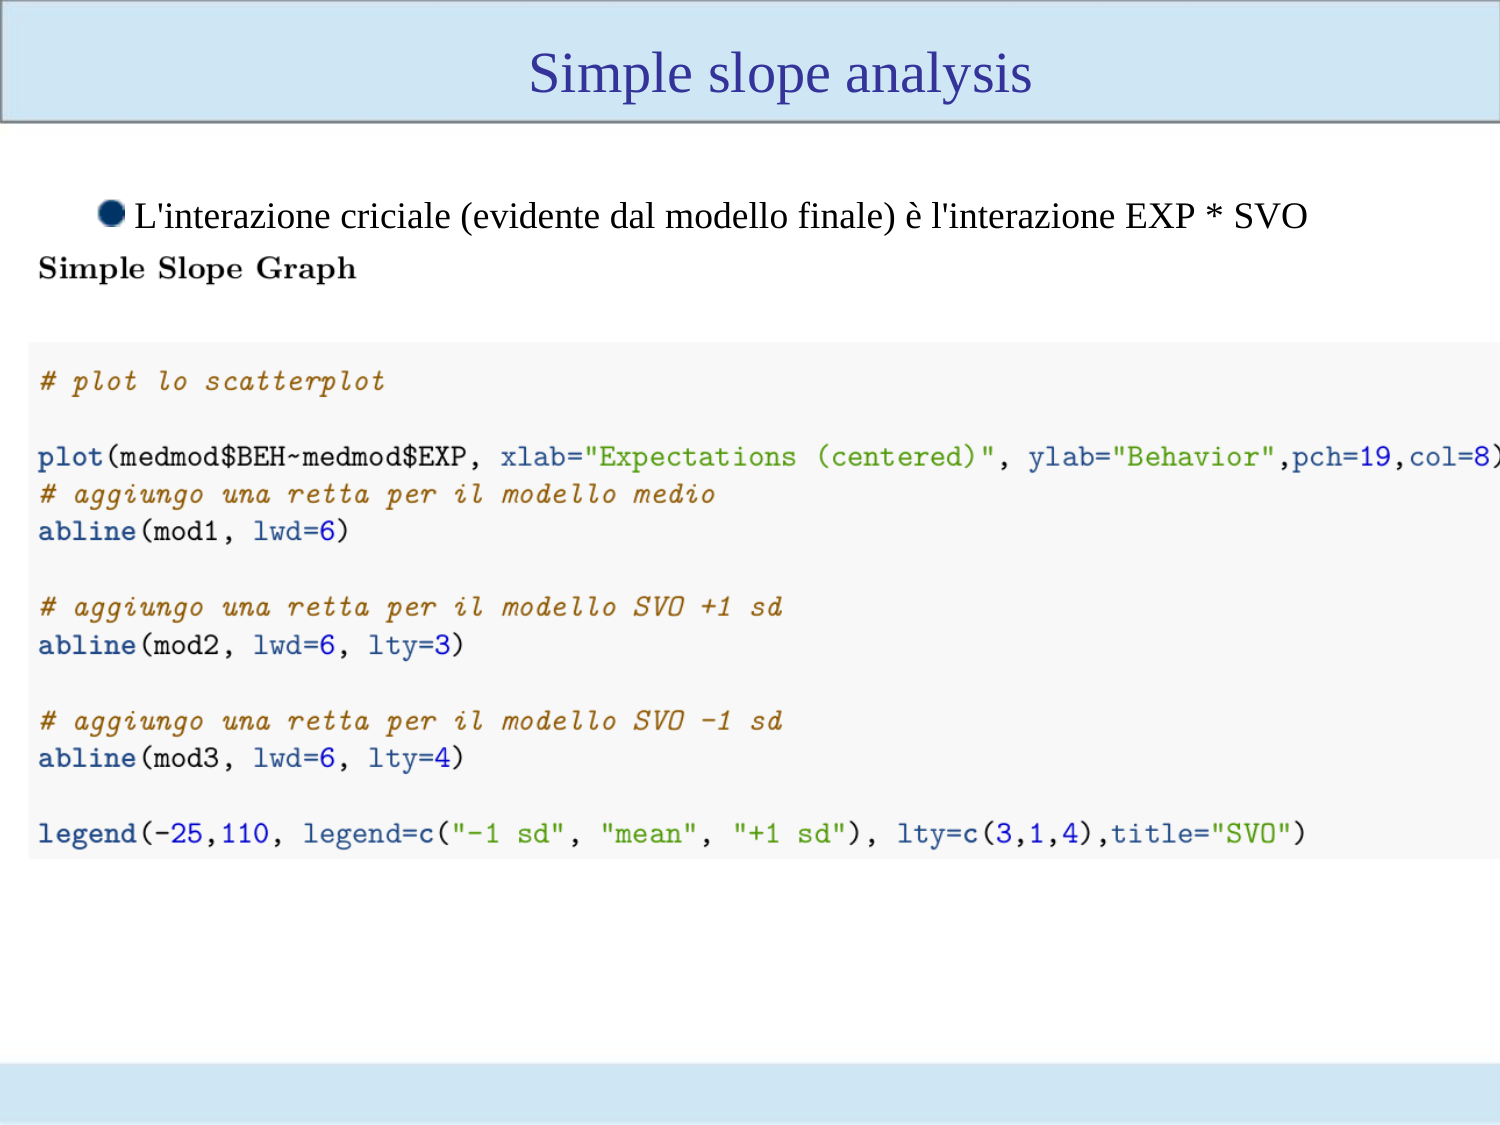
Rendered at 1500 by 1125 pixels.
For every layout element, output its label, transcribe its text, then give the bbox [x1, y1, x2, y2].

picture [0, 0, 1500, 1125]
picture [94, 196, 125, 227]
title Simple slope analysis [249, 21, 1313, 117]
text_box L'interazione criciale (evidente dal modello finale) è l'interazione EXP * SVO [79, 148, 1500, 240]
